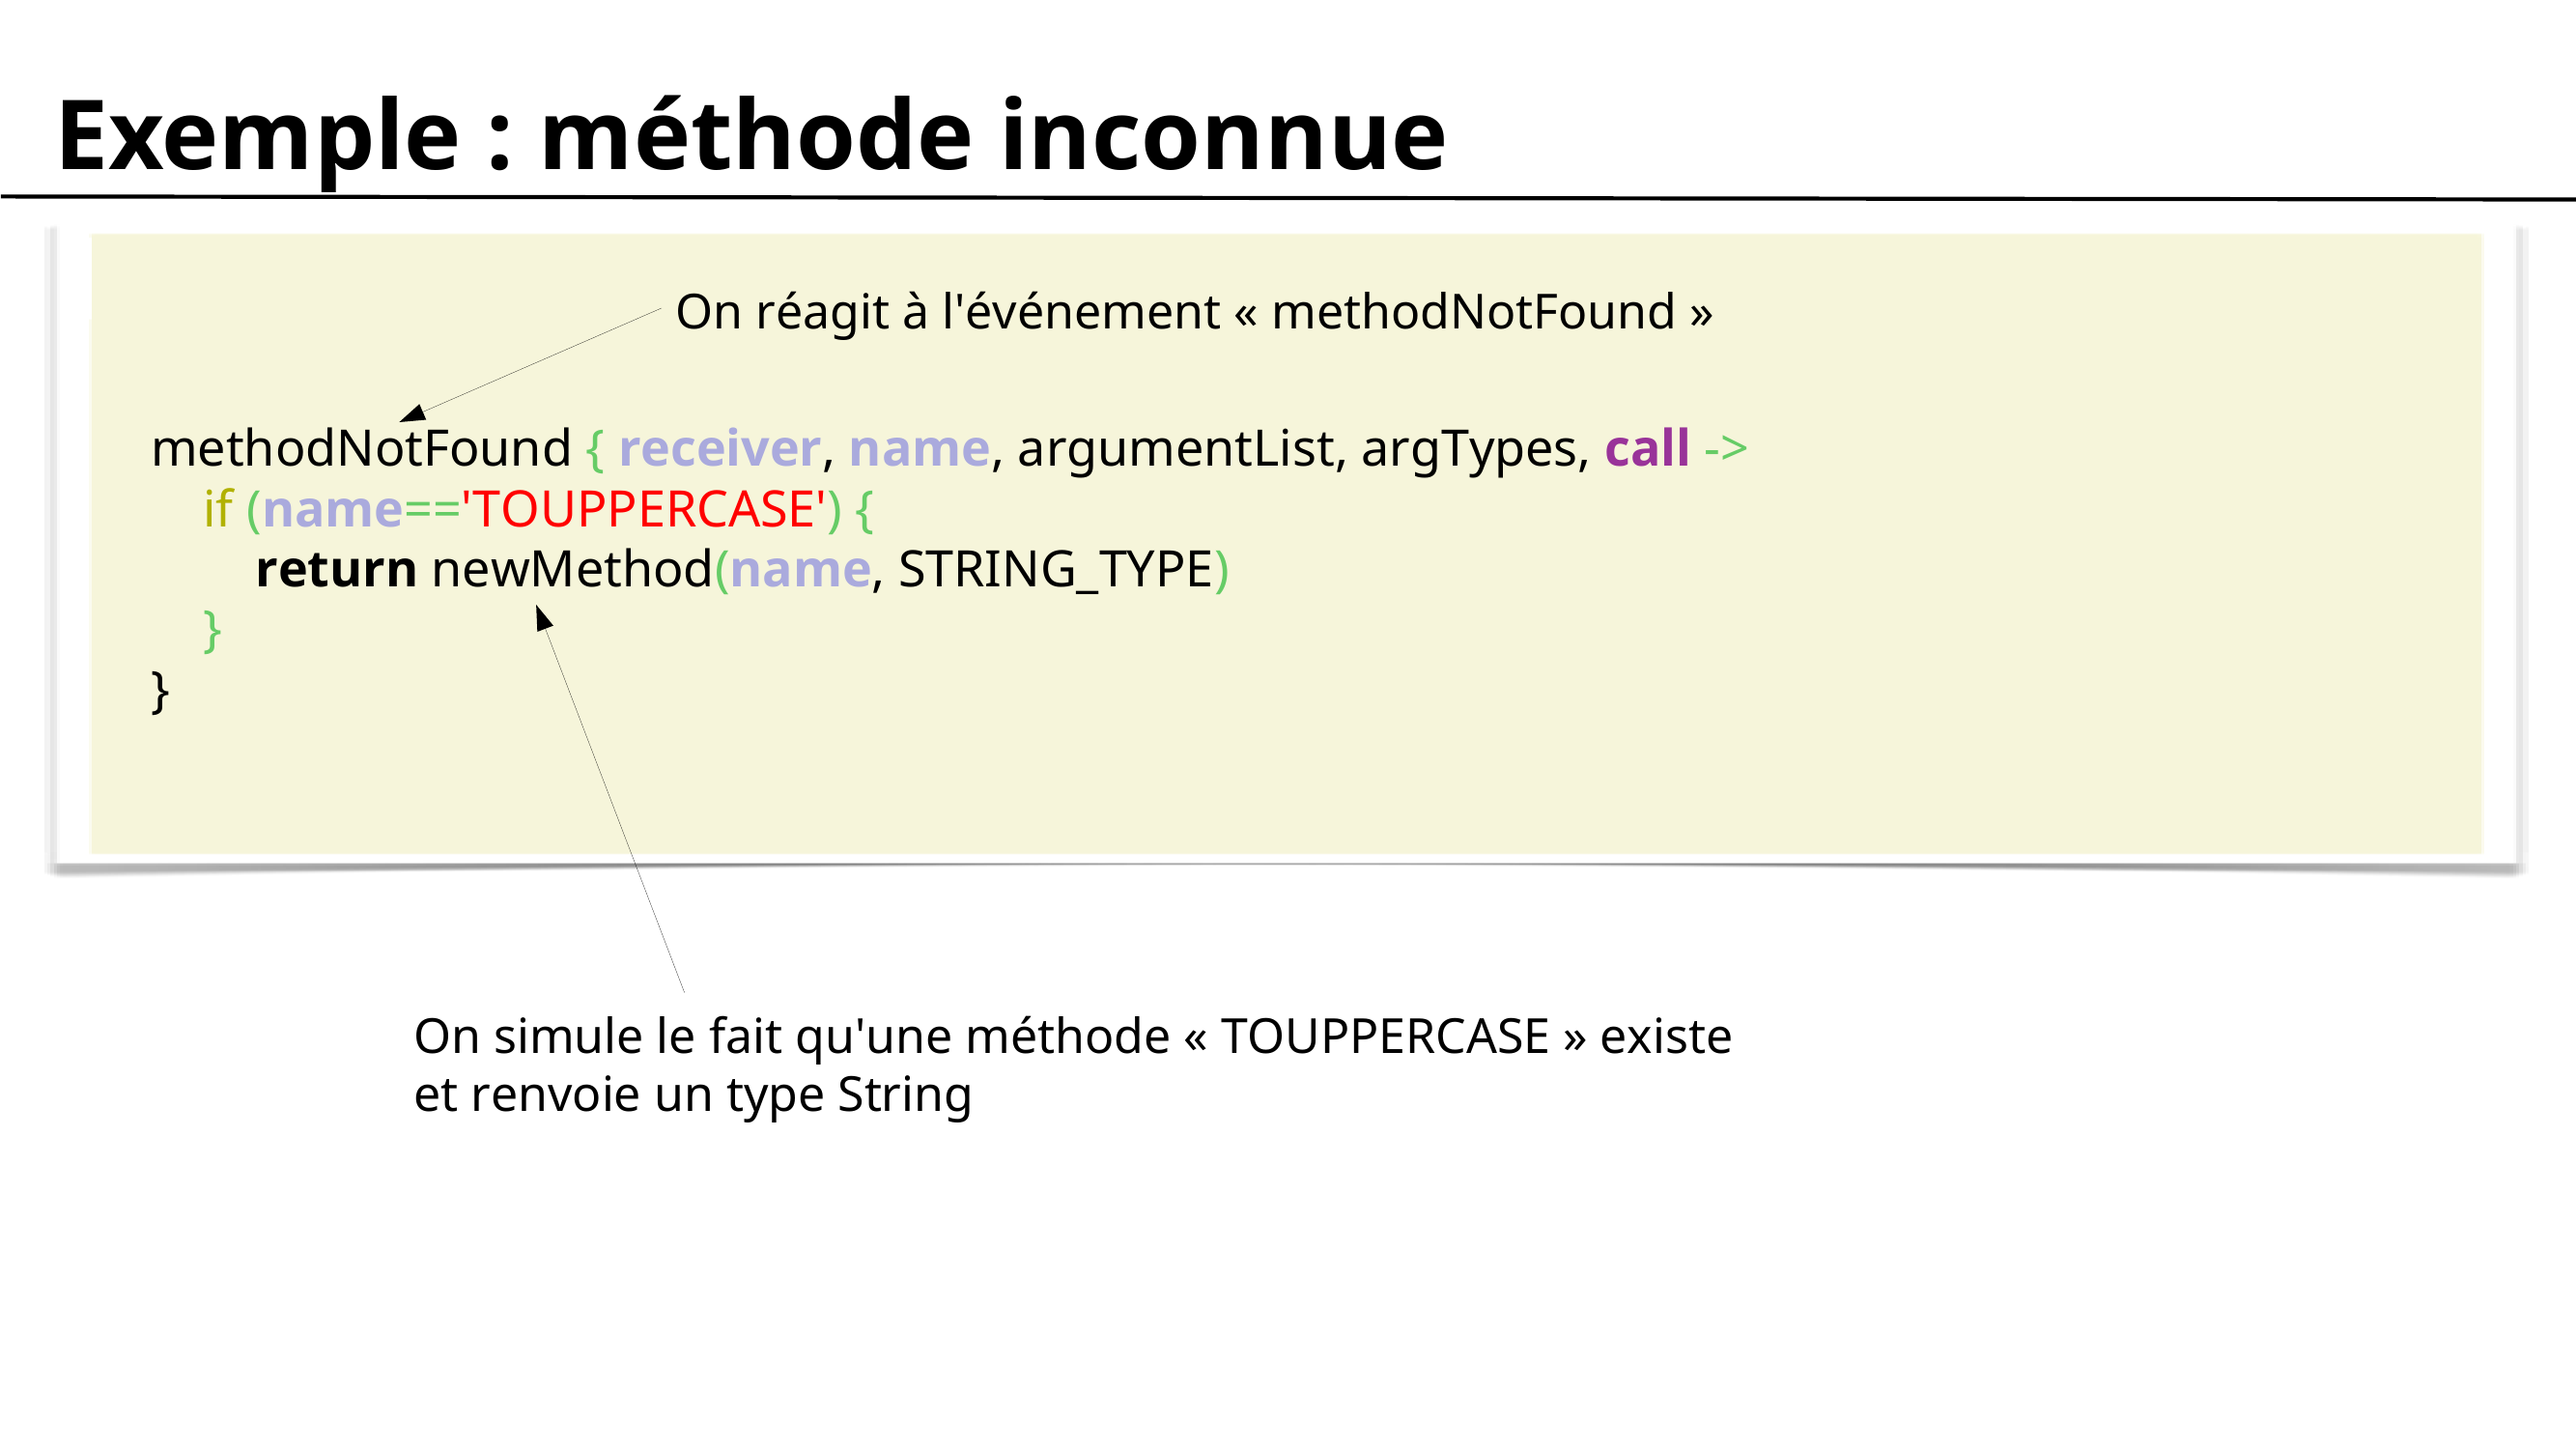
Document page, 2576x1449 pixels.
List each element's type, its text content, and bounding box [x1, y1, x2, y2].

text_box On réagit à l'événement « methodNotFound » [662, 273, 1804, 347]
text_box On simule le fait qu'une méthode « TOUPPERCASE » existe et renvoie un type String [399, 998, 1780, 1170]
title Exemple : méthode inconnue [45, 12, 2528, 222]
text_box methodNotFound { receiver, name, argumentList, argTypes, call -> if (name=='TOUPPERCASE') { return newMethod(name, STRING_TYPE) } } [136, 348, 2385, 725]
picture [0, 222, 2533, 879]
